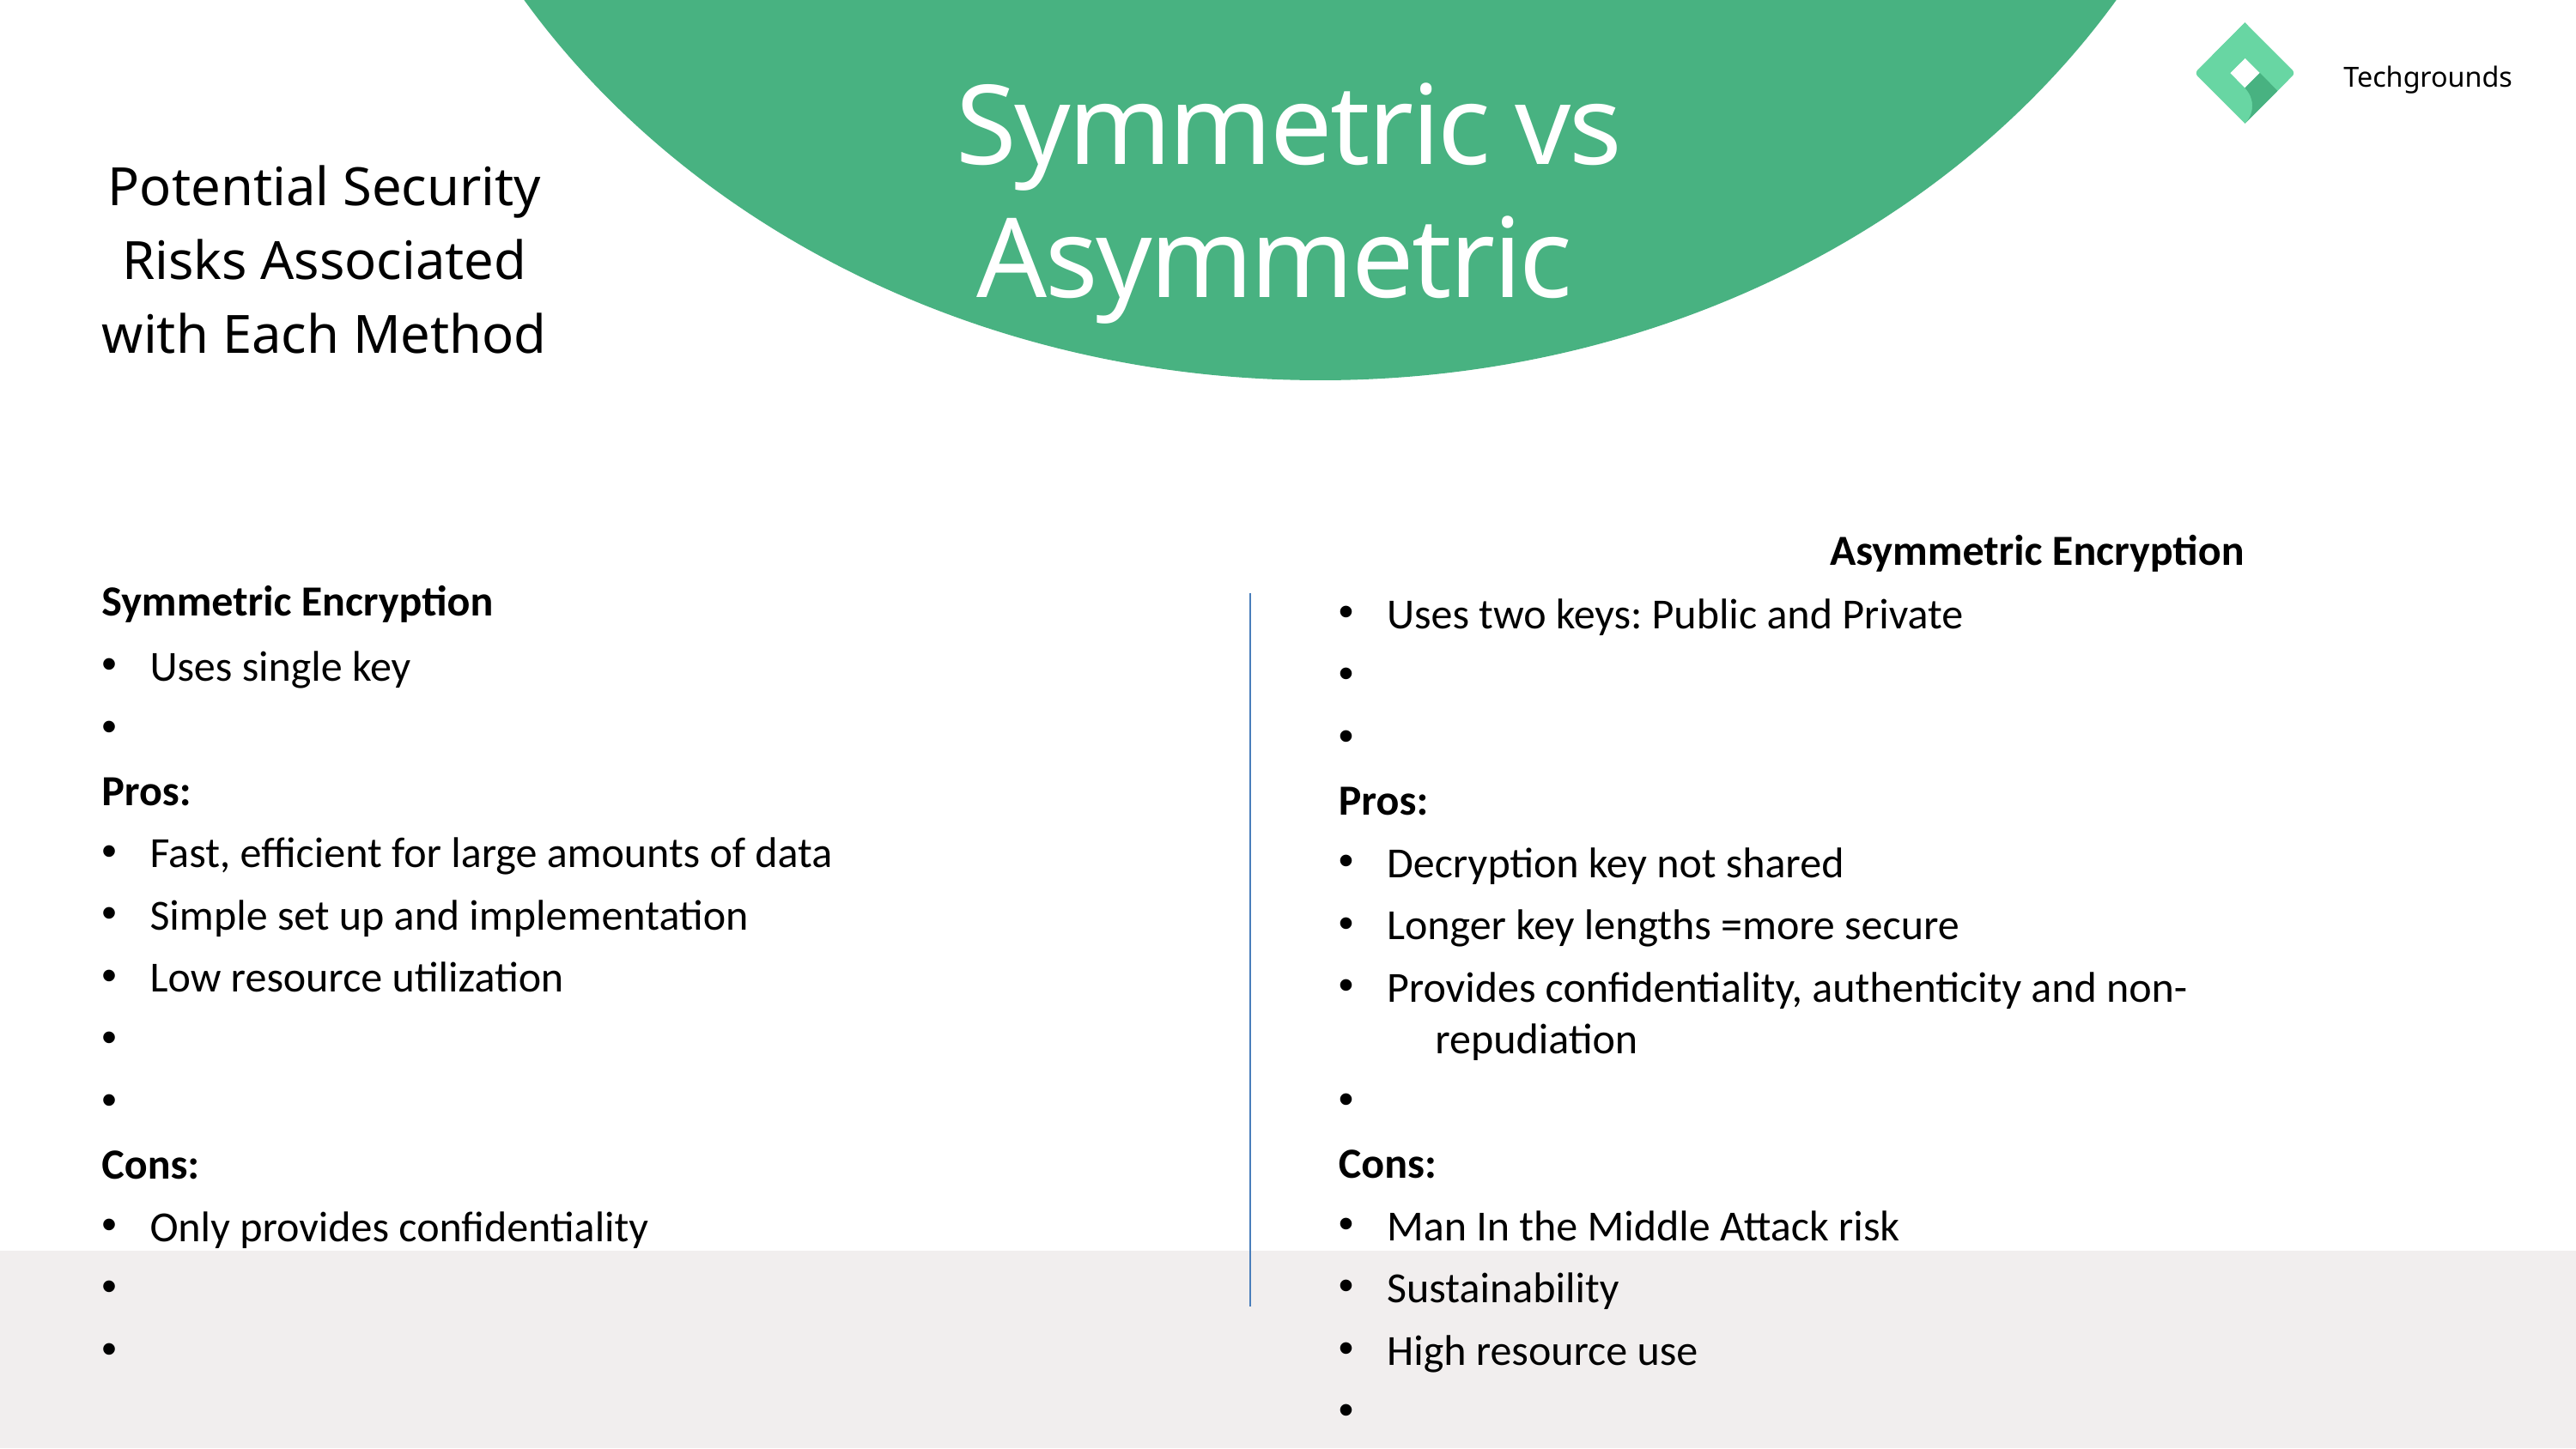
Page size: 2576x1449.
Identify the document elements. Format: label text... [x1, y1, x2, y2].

text_box [2196, 22, 2294, 124]
text_box [0, 1251, 2576, 1448]
text_box [524, 0, 2117, 258]
list Uses single key Pros: Fast, efficient for large amounts of data Simple set up and implementation Low resource utilization Cons: Only provides confidentiality [88, 631, 1225, 1343]
list Symmetric Encryption [88, 541, 659, 631]
text_box Potential Security Risks Associated with Each Method [94, 142, 555, 512]
text_box [964, 320, 1676, 380]
list Asymmetric Encryption [1817, 490, 2387, 579]
text_box Symmetric vs Asymmetric [758, 54, 1818, 320]
text_box Techgrounds [2343, 53, 2576, 94]
list Uses two keys: Public and Private Pros: Decryption key not shared Longer key lengths =more secure Provides confidentiality, authenticity and non-repudiation Cons: Man In the Middle Attack risk Sustainability High resource use [1325, 579, 2387, 1411]
